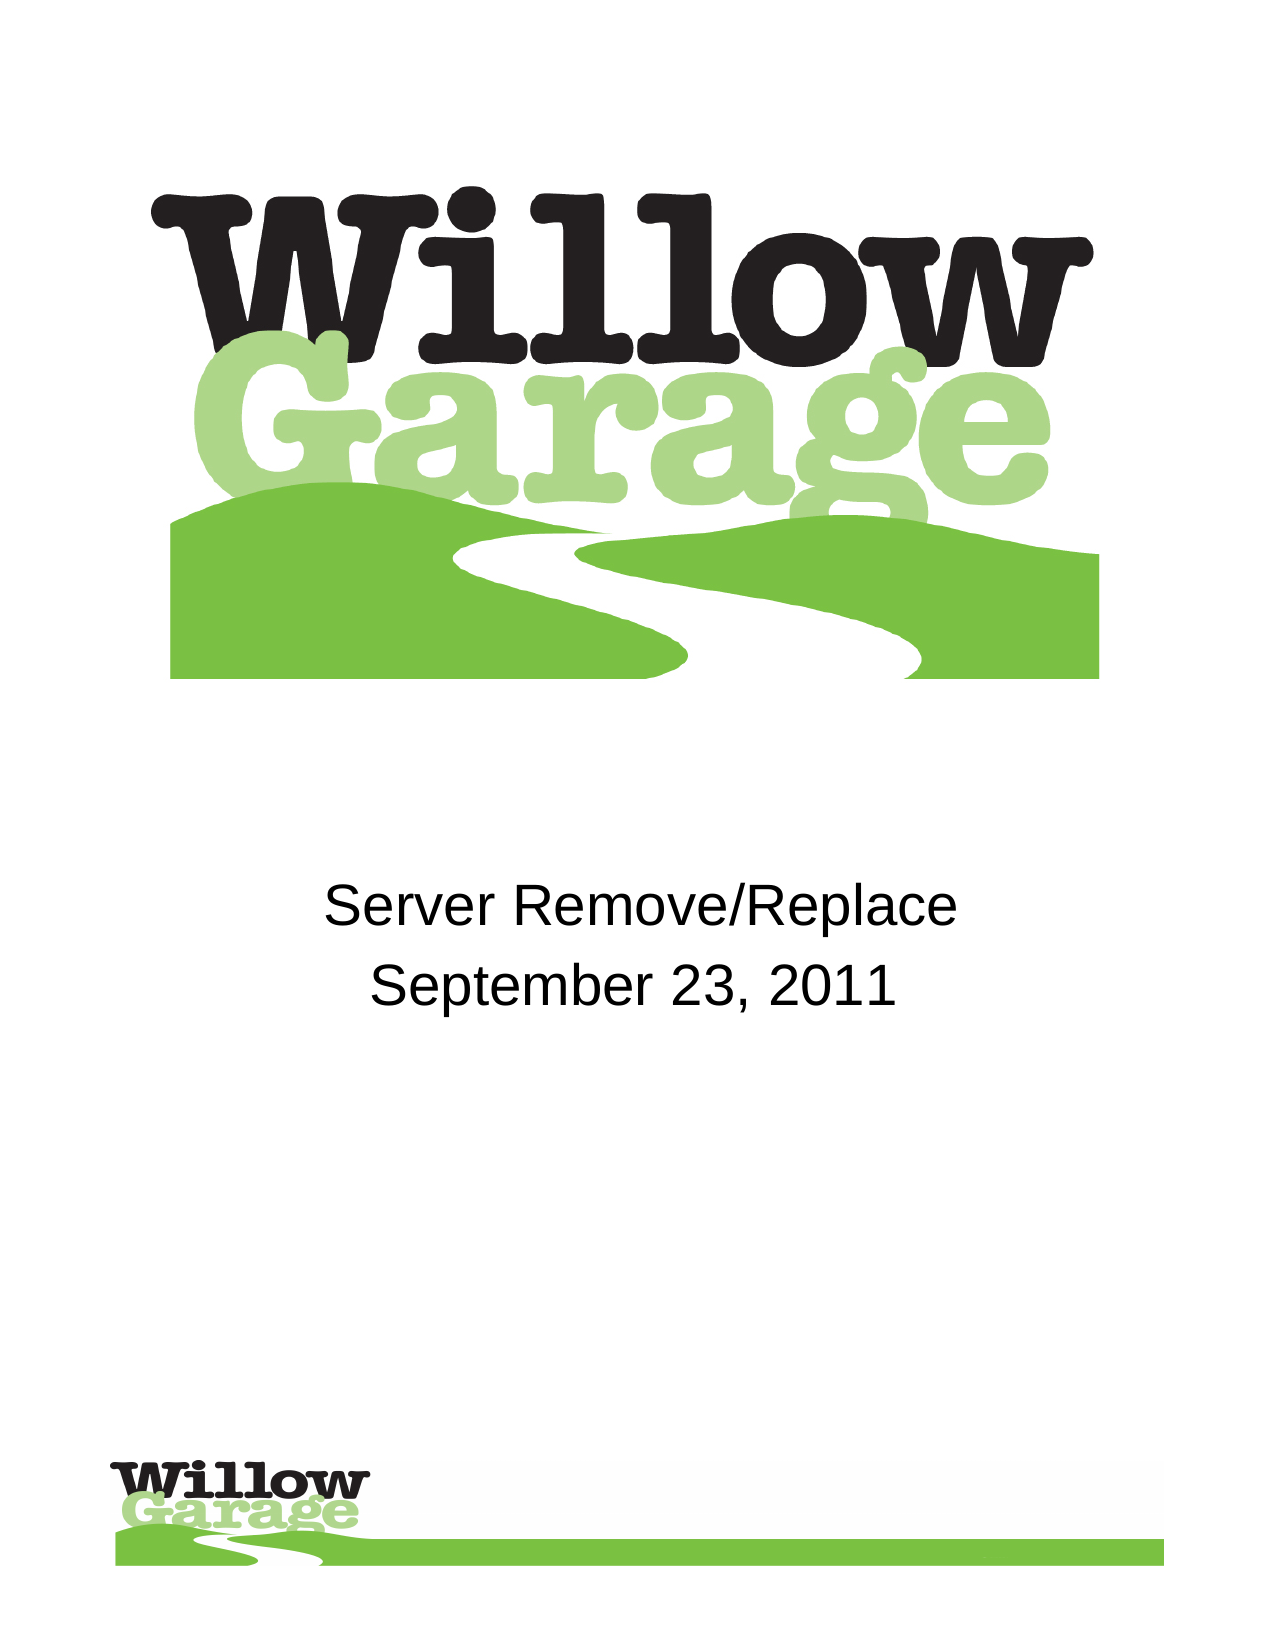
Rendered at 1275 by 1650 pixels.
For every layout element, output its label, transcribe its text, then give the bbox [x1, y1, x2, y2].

list Server Remove/Replace September 23, 2011 [70, 864, 1205, 1183]
picture [110, 1460, 1164, 1566]
picture [70, 71, 1205, 786]
